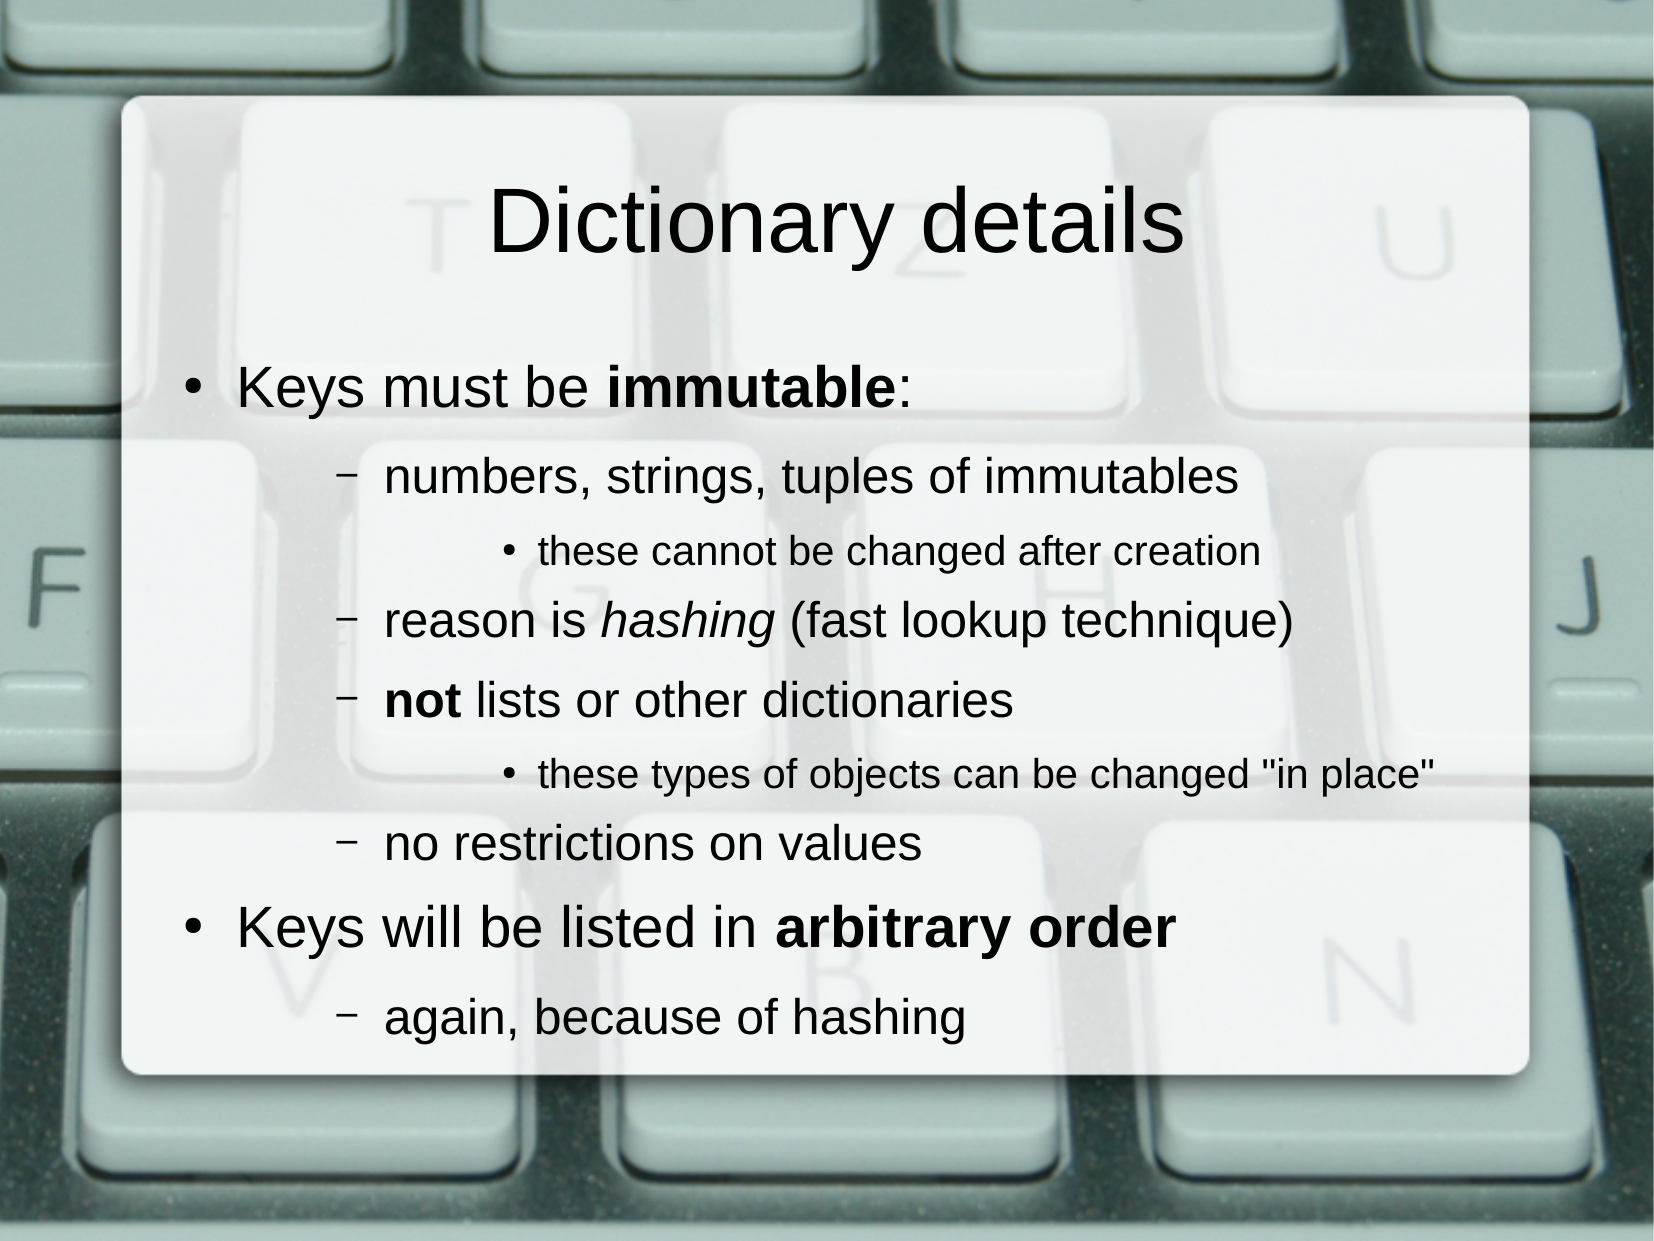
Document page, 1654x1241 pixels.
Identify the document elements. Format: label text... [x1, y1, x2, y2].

list Keys must be immutable: numbers, strings, tuples of immutables these cannot be changed after creation reason is hashing (fast lookup technique) not lists or other dictionaries these types of objects can be changed "in place" no restrictions on values Keys will be listed in arbitrary order again, because of hashing [147, 354, 1506, 1241]
picture [0, 0, 1654, 1241]
title Dictionary details [135, 117, 1506, 325]
